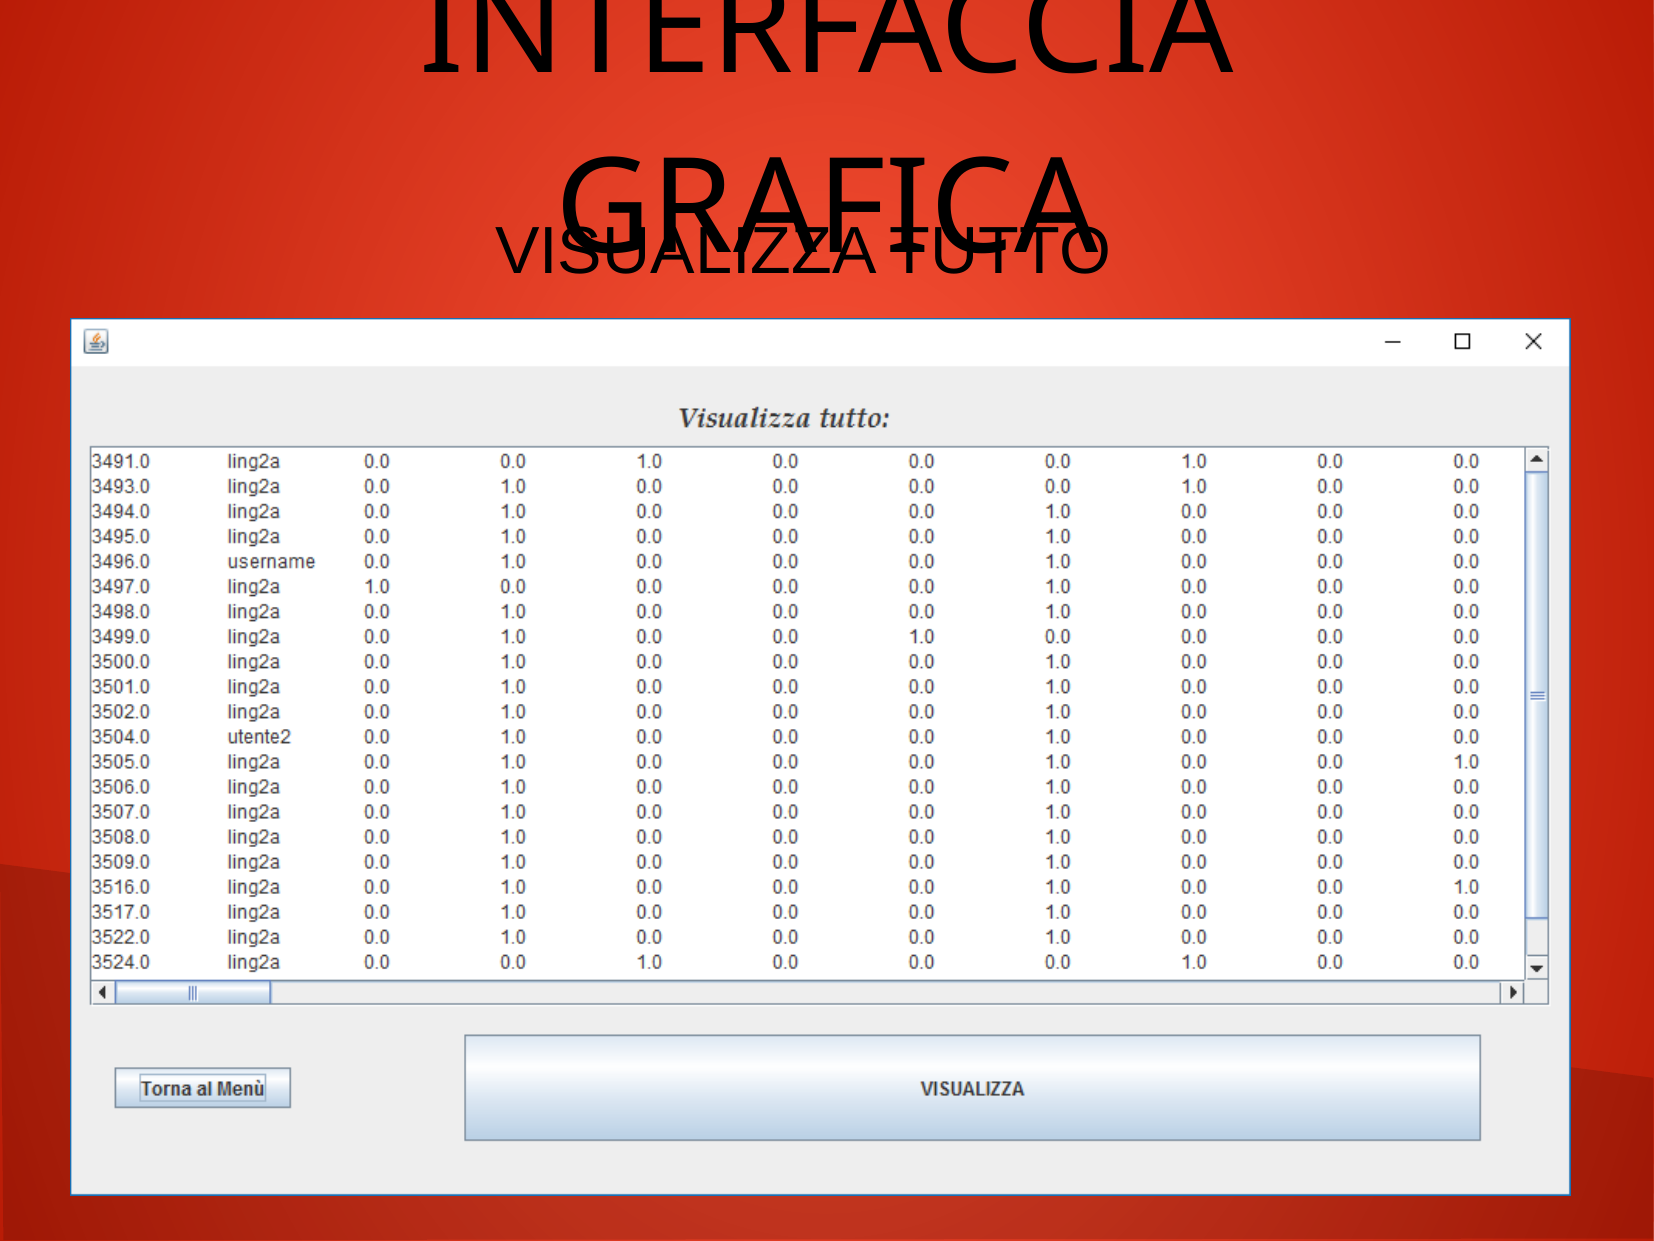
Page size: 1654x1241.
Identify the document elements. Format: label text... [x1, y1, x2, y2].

picture [70, 318, 1571, 1196]
text_box VISUALIZZA TUTTO [425, 205, 1182, 296]
title INTERFACCIA GRAFICA [162, 0, 1492, 318]
